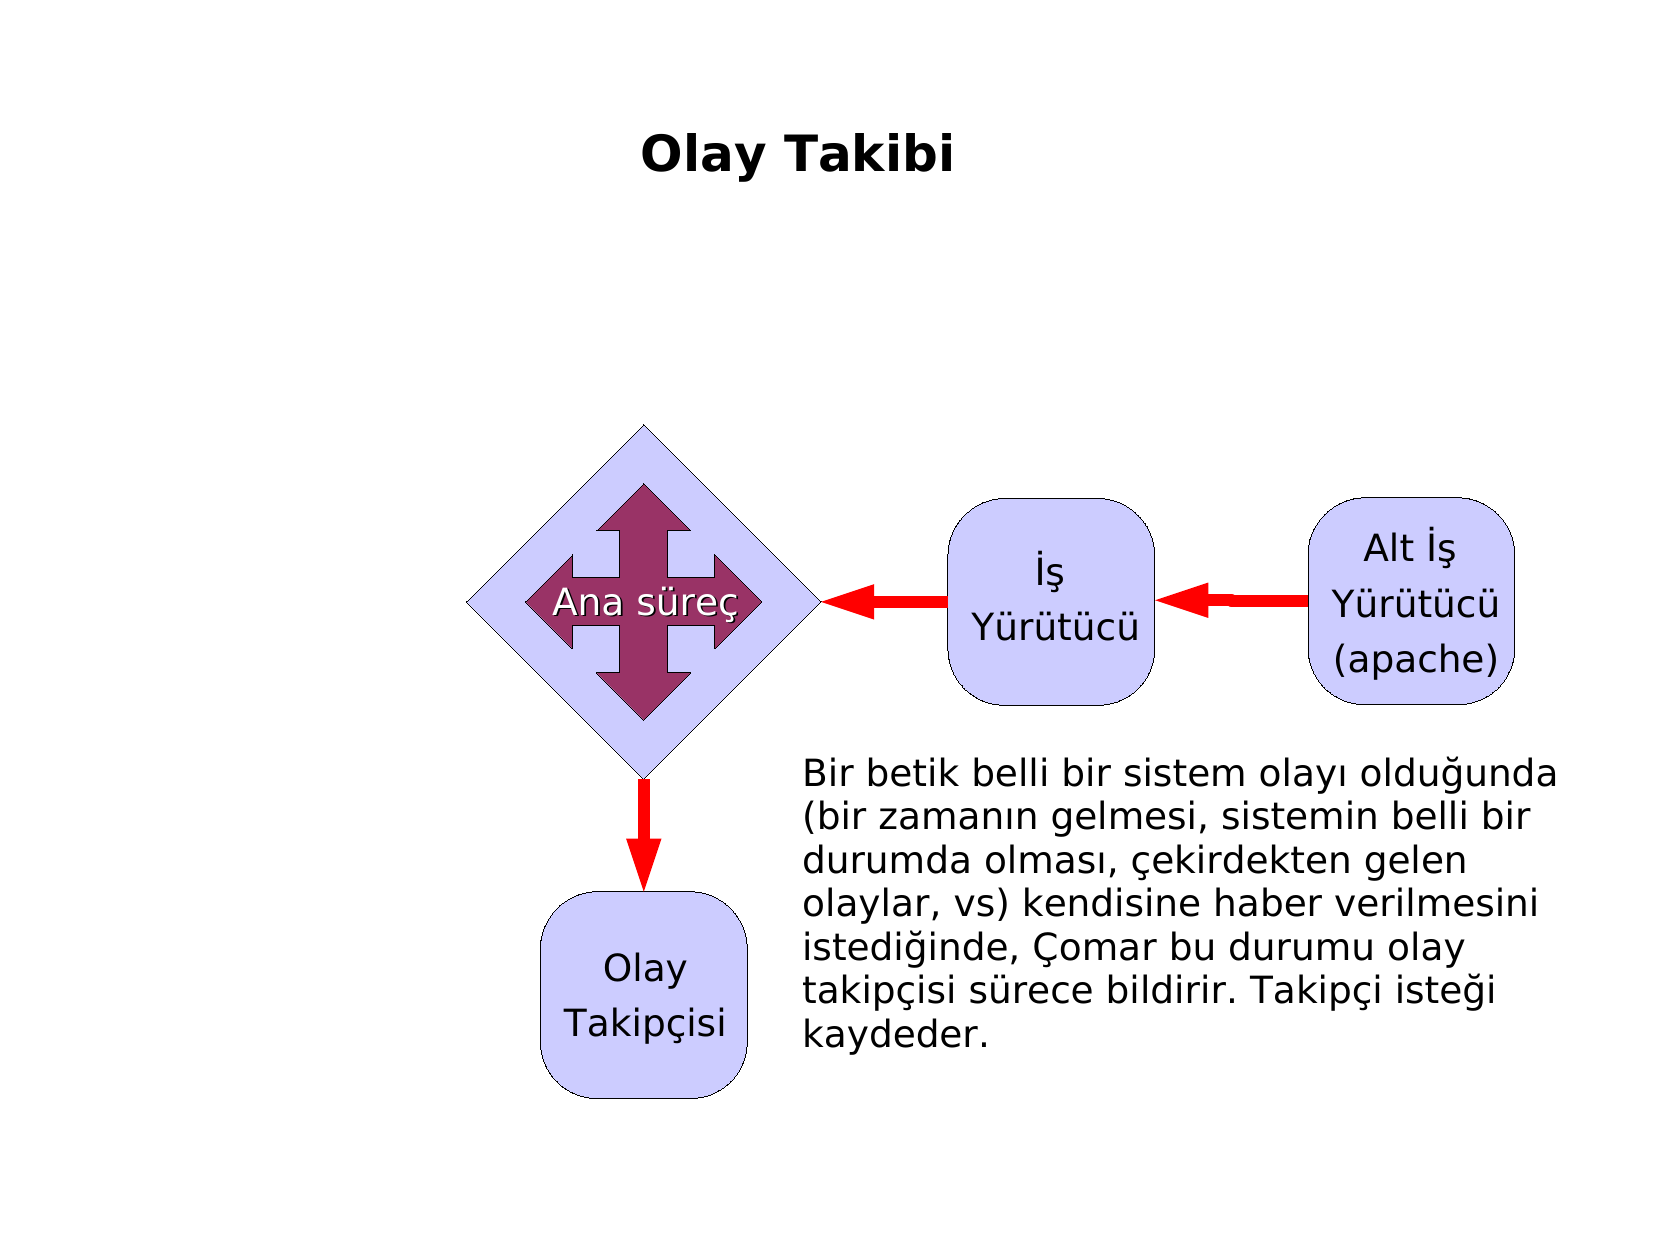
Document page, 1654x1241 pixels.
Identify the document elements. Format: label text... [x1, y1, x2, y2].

text_box [1308, 525, 1316, 677]
text_box [540, 891, 748, 1099]
text_box Alt İş Yürütücü (apache) [1316, 519, 1516, 689]
text_box Olay Takibi [625, 118, 971, 192]
text_box Ana süreç [537, 572, 810, 680]
text_box [810, 590, 821, 613]
text_box [1325, 689, 1498, 705]
text_box İş Yürütücü [956, 543, 1156, 658]
text_box [1320, 497, 1503, 519]
text_box [466, 424, 792, 673]
text_box [947, 498, 1154, 706]
text_box Olay Takipçisi [549, 939, 742, 1053]
text_box [544, 680, 743, 779]
text_box Bir betik belli bir sistem olayı olduğunda (bir zamanın gelmesi, sistemin belli bir durumda olması, çekirdekten gelen olaylar, vs) kendisine haber verilmesini istediğinde, Çomar bu durumu olay takipçisi sürece bildirir. Takipçi isteği kaydeder. [787, 744, 1575, 1064]
